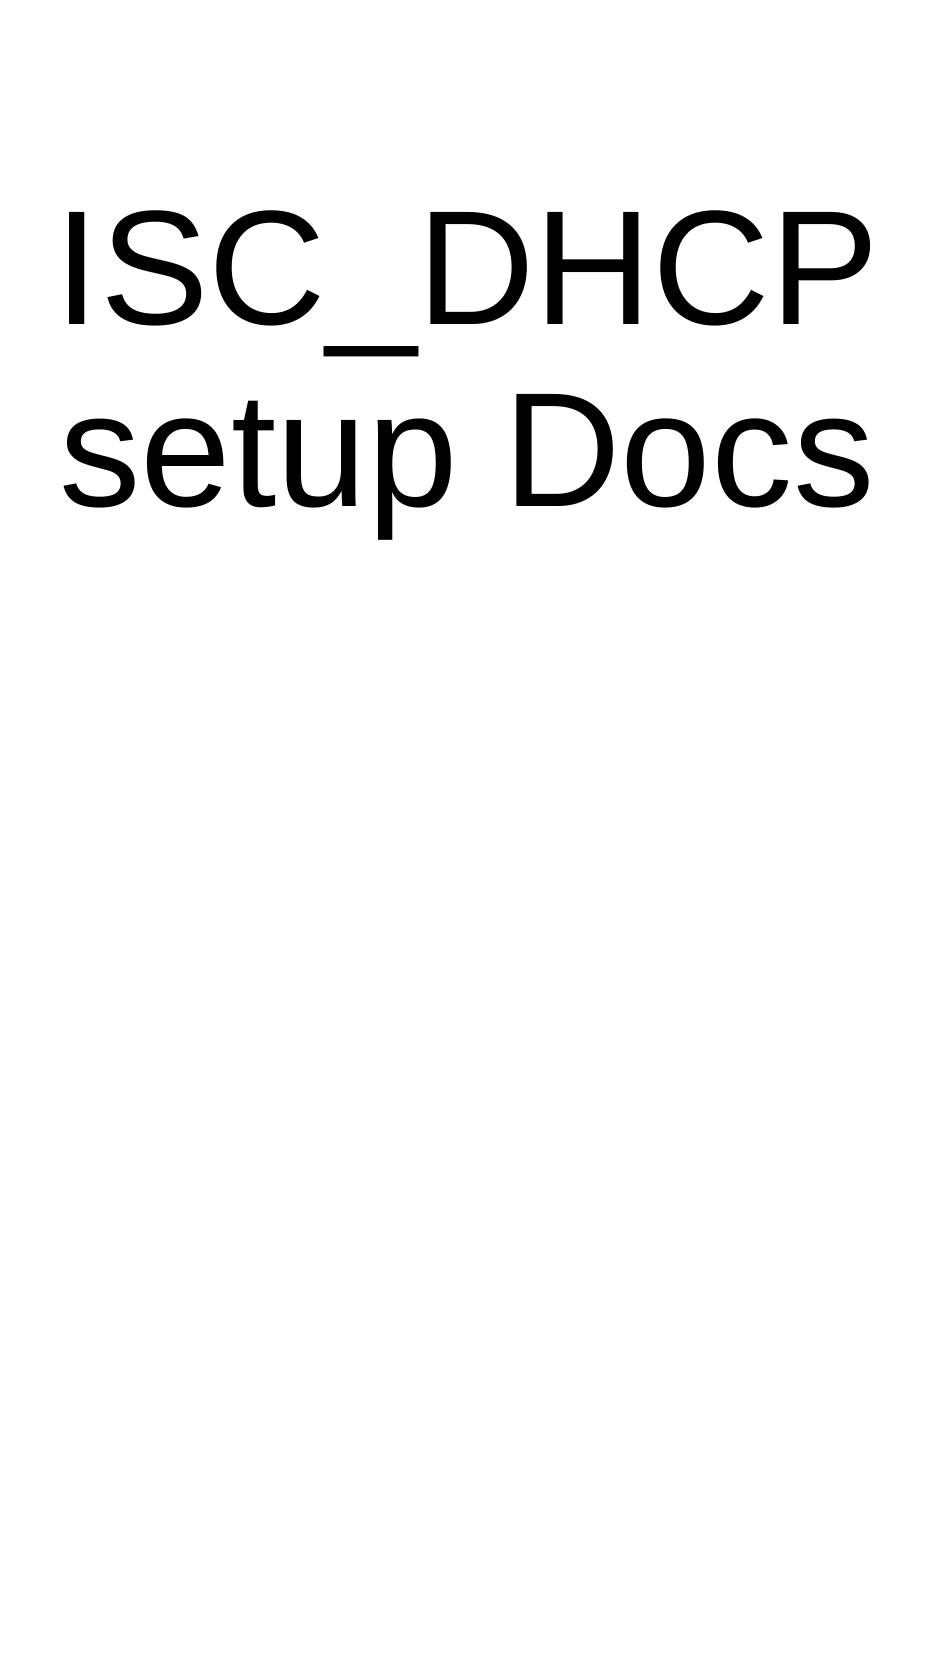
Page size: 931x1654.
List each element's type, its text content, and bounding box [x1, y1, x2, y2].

title ISC_DHCP setup Docs [48, 177, 886, 542]
